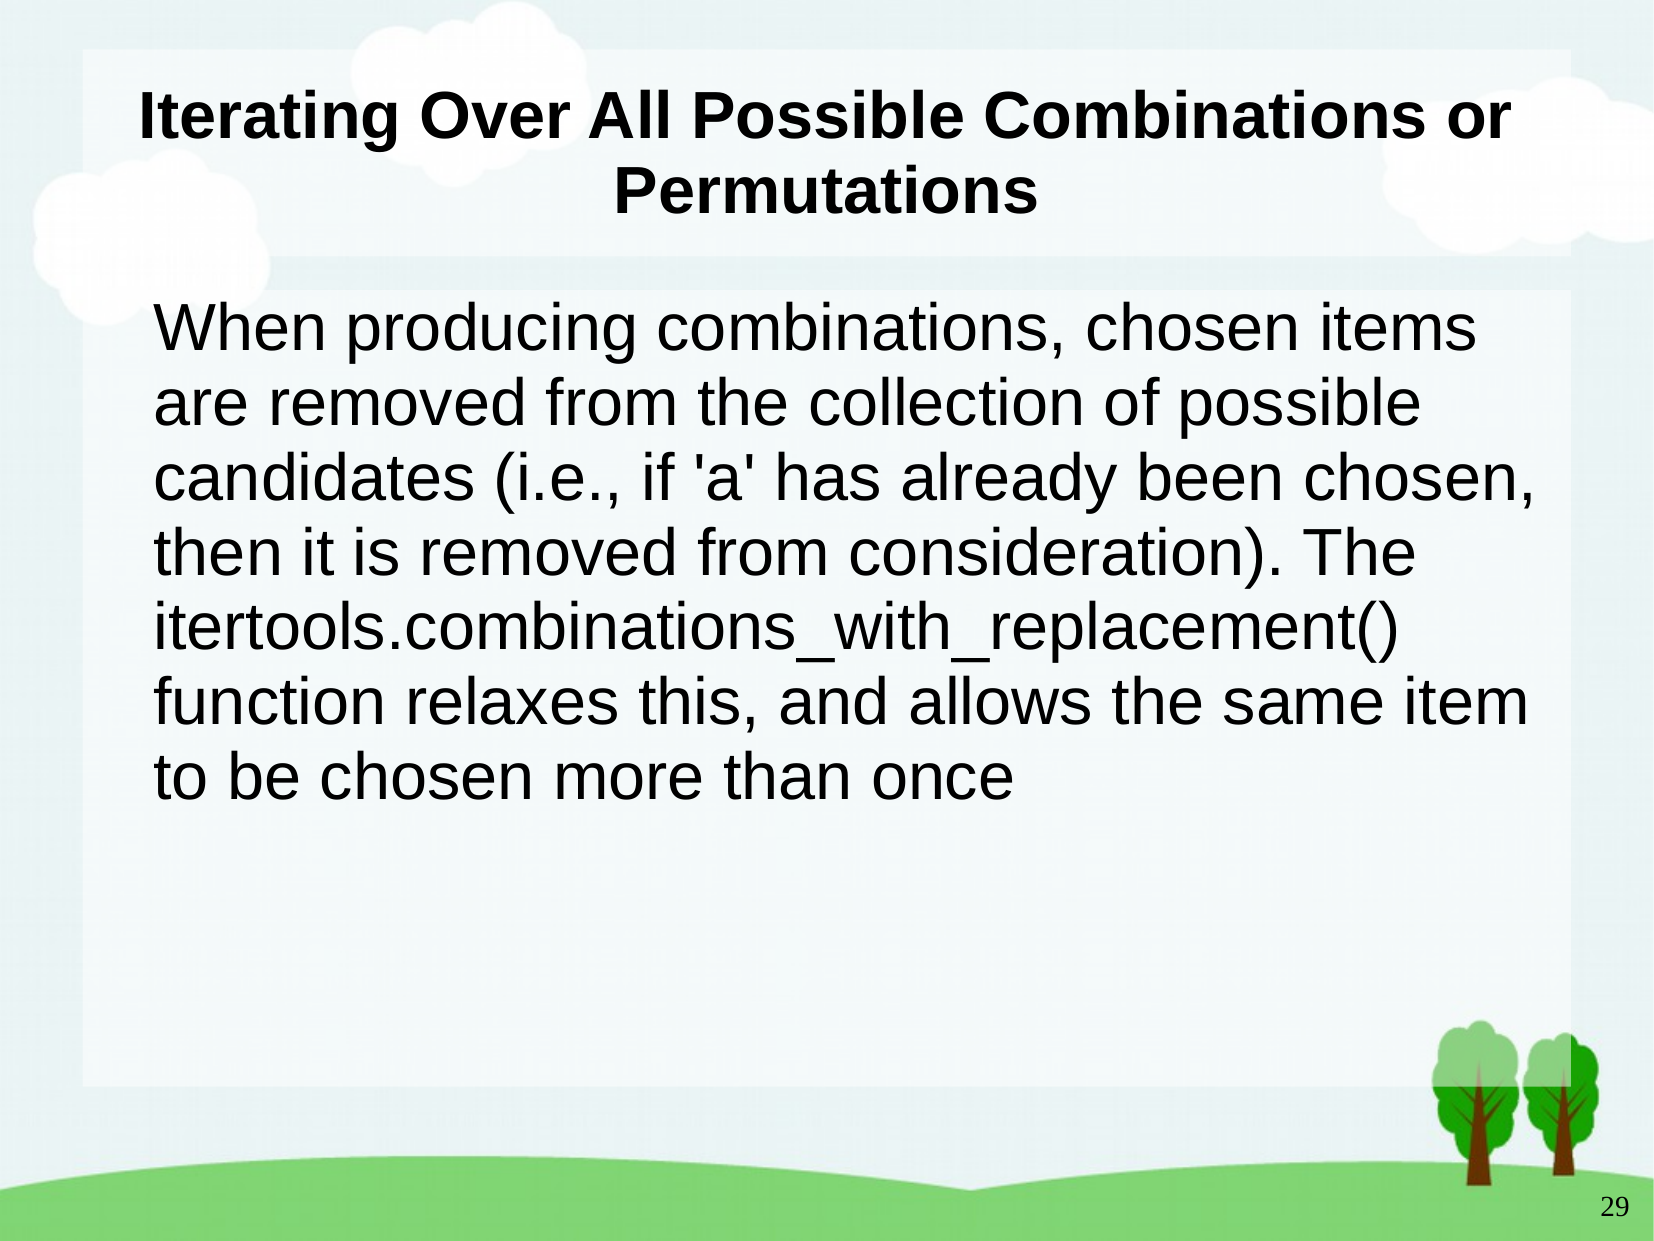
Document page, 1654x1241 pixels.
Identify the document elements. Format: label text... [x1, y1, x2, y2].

picture [0, 0, 1654, 1241]
list When producing combinations, chosen items are removed from the collection of possible candidates (i.e., if 'a' has already been chosen, then it is removed from consideration). The itertools.combinations_with_replacement() function relaxes this, and allows the same item to be chosen more than once [82, 290, 1571, 1087]
title Iterating Over All Possible Combinations or Permutations [82, 49, 1571, 257]
